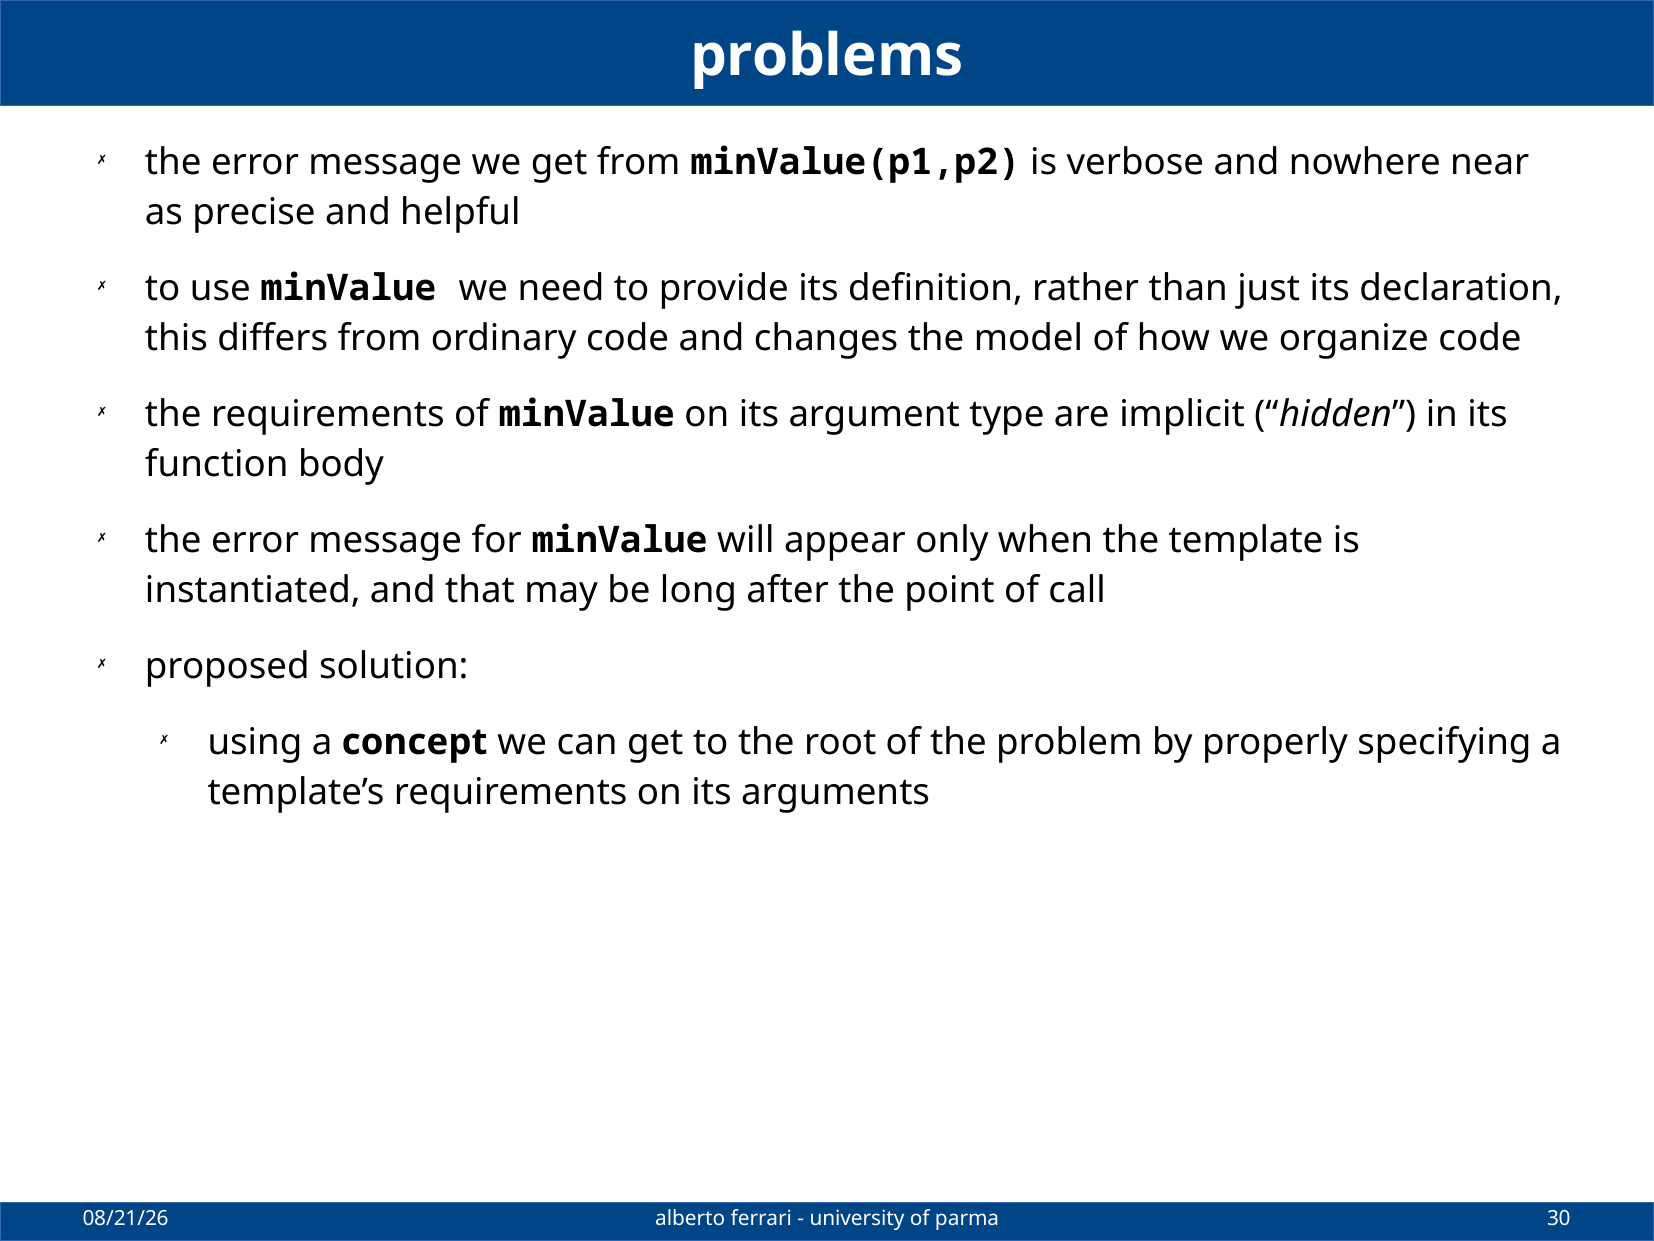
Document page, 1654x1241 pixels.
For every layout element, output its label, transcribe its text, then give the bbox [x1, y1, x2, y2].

list the error message we get from minValue(p1,p2) is verbose and nowhere near as precise and helpful to use minValue we need to provide its definition, rather than just its declaration, this differs from ordinary code and changes the model of how we organize code the requirements of minValue on its argument type are implicit (“hidden”) in its function body the error message for minValue will appear only when the template is instantiated, and that may be long after the point of call proposed solution: using a concept we can get to the root of the problem by properly specifying a template’s requirements on its arguments [82, 135, 1571, 855]
title problems [0, 0, 1654, 106]
